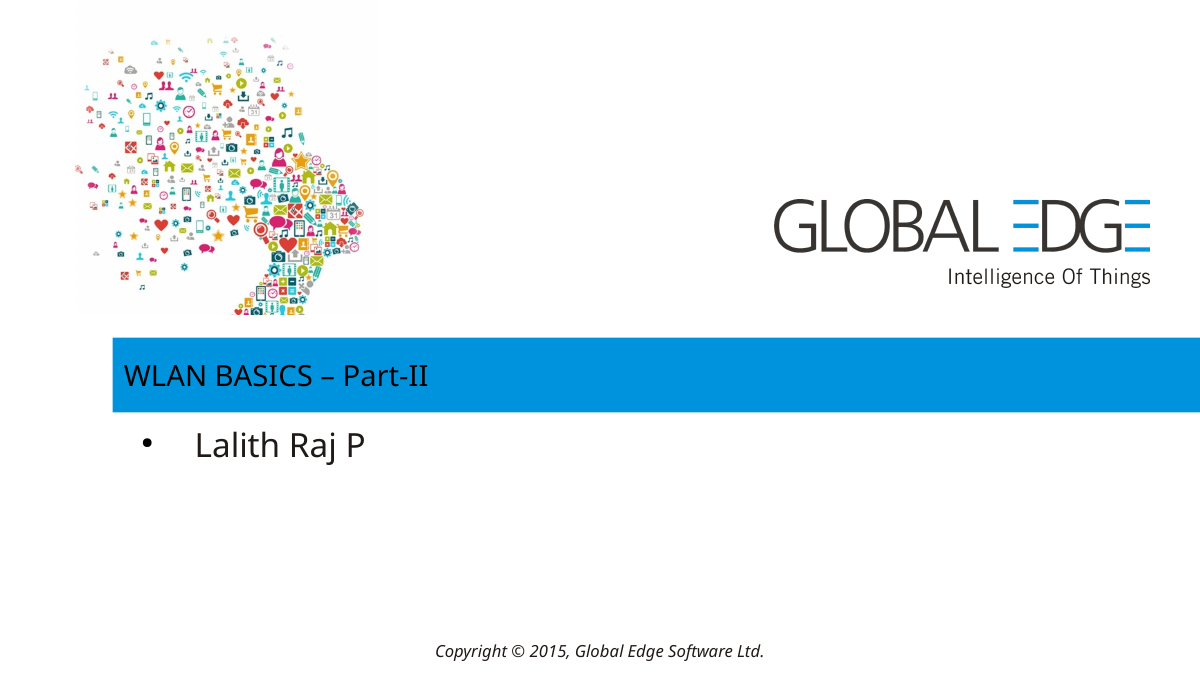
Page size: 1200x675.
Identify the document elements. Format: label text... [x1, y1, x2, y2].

picture [75, 0, 377, 315]
list Lalith Raj P [112, 412, 975, 475]
title WLAN BASICS – Part-II [112, 337, 1200, 413]
picture [774, 199, 1150, 288]
